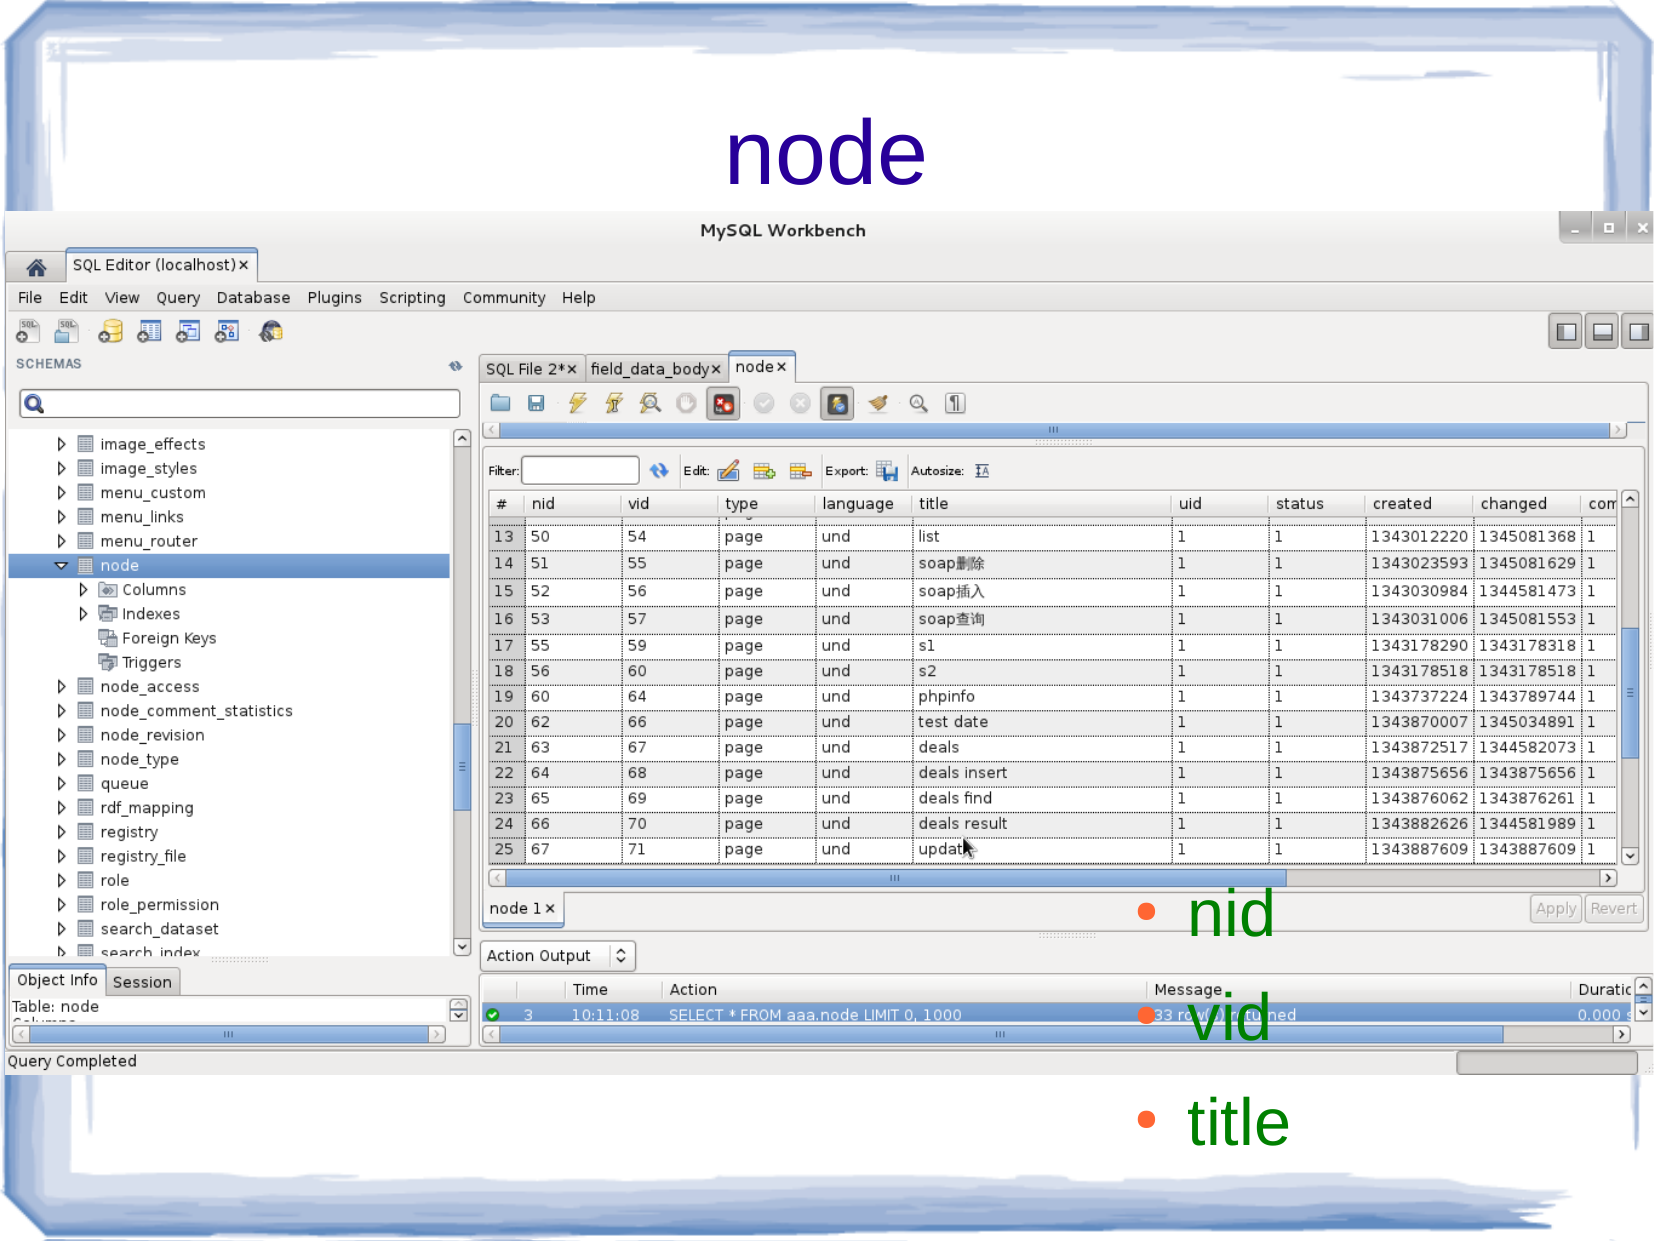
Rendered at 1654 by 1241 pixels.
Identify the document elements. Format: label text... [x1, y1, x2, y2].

picture [0, 0, 1654, 1241]
list nid vid title [1116, 875, 1397, 1208]
title node [82, 49, 1571, 211]
